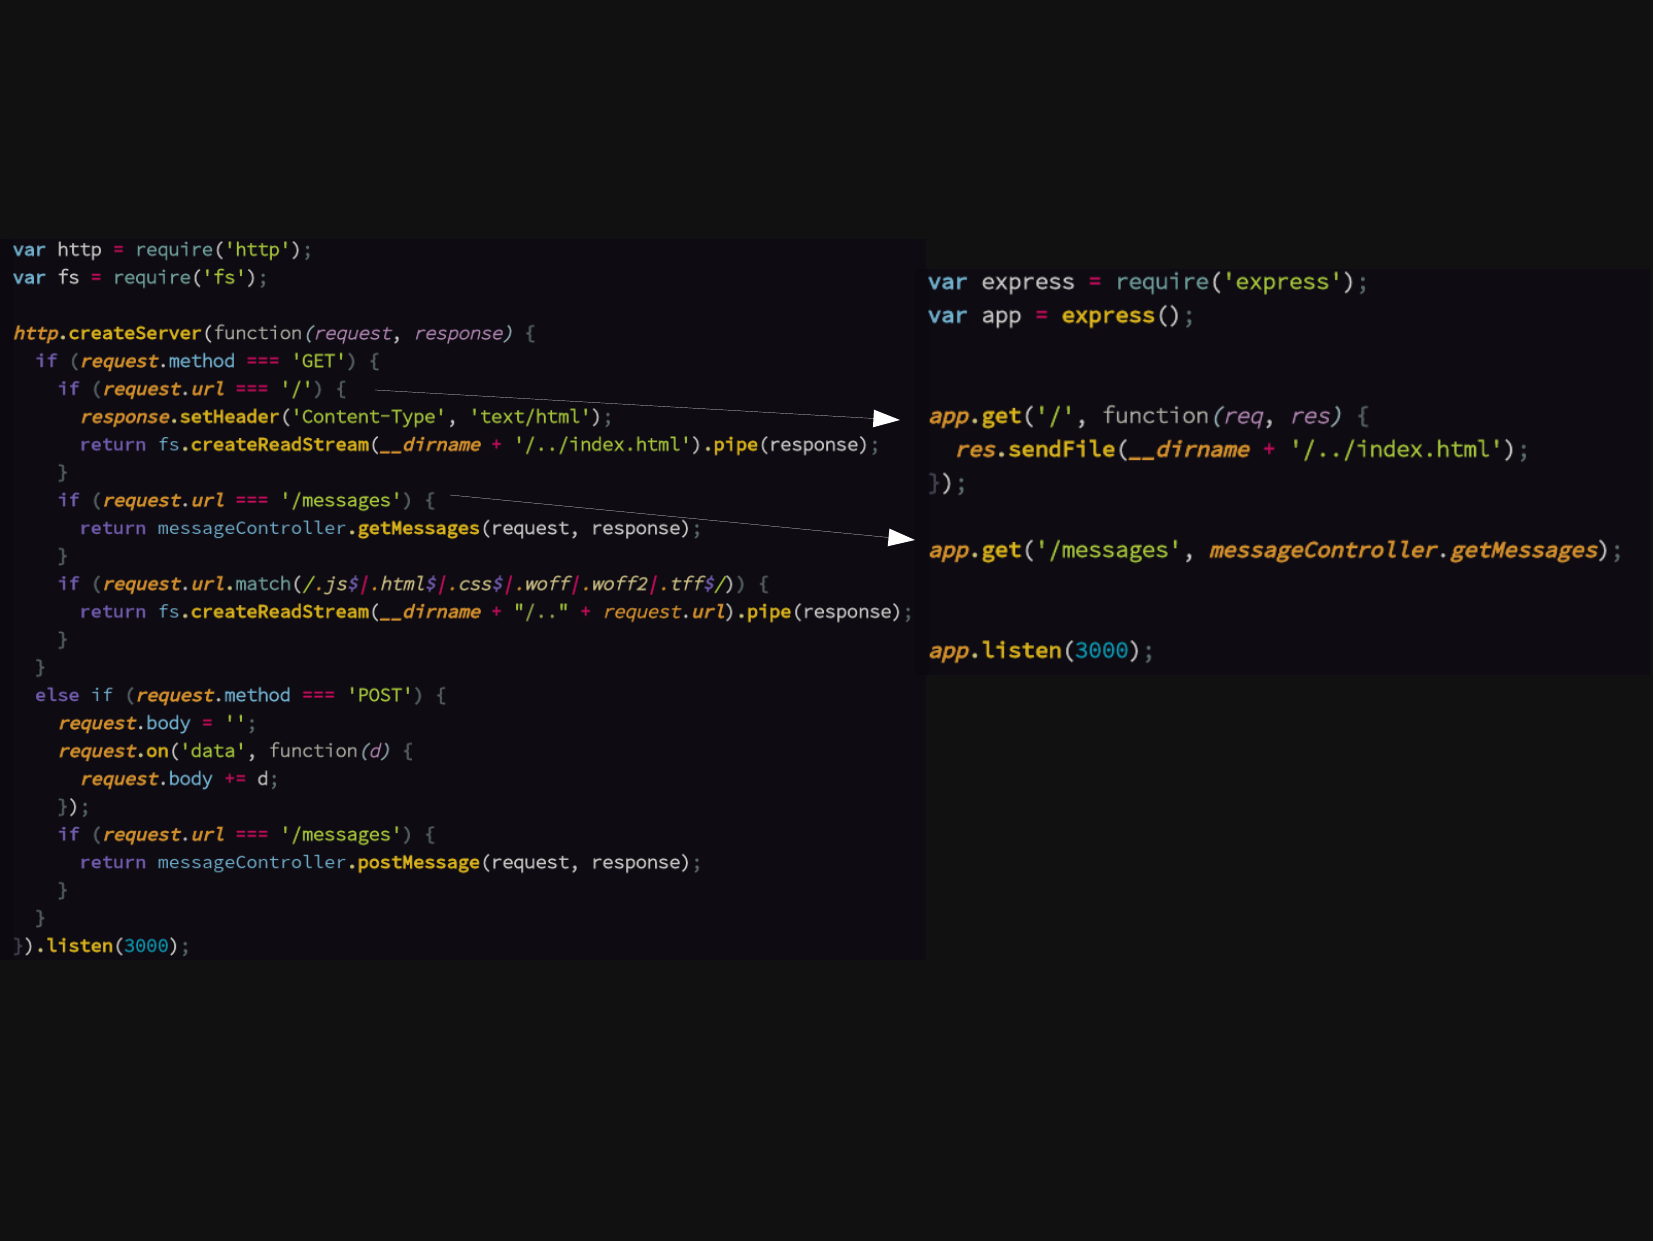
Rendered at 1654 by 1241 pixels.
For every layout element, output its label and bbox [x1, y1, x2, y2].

picture [0, 239, 1650, 961]
